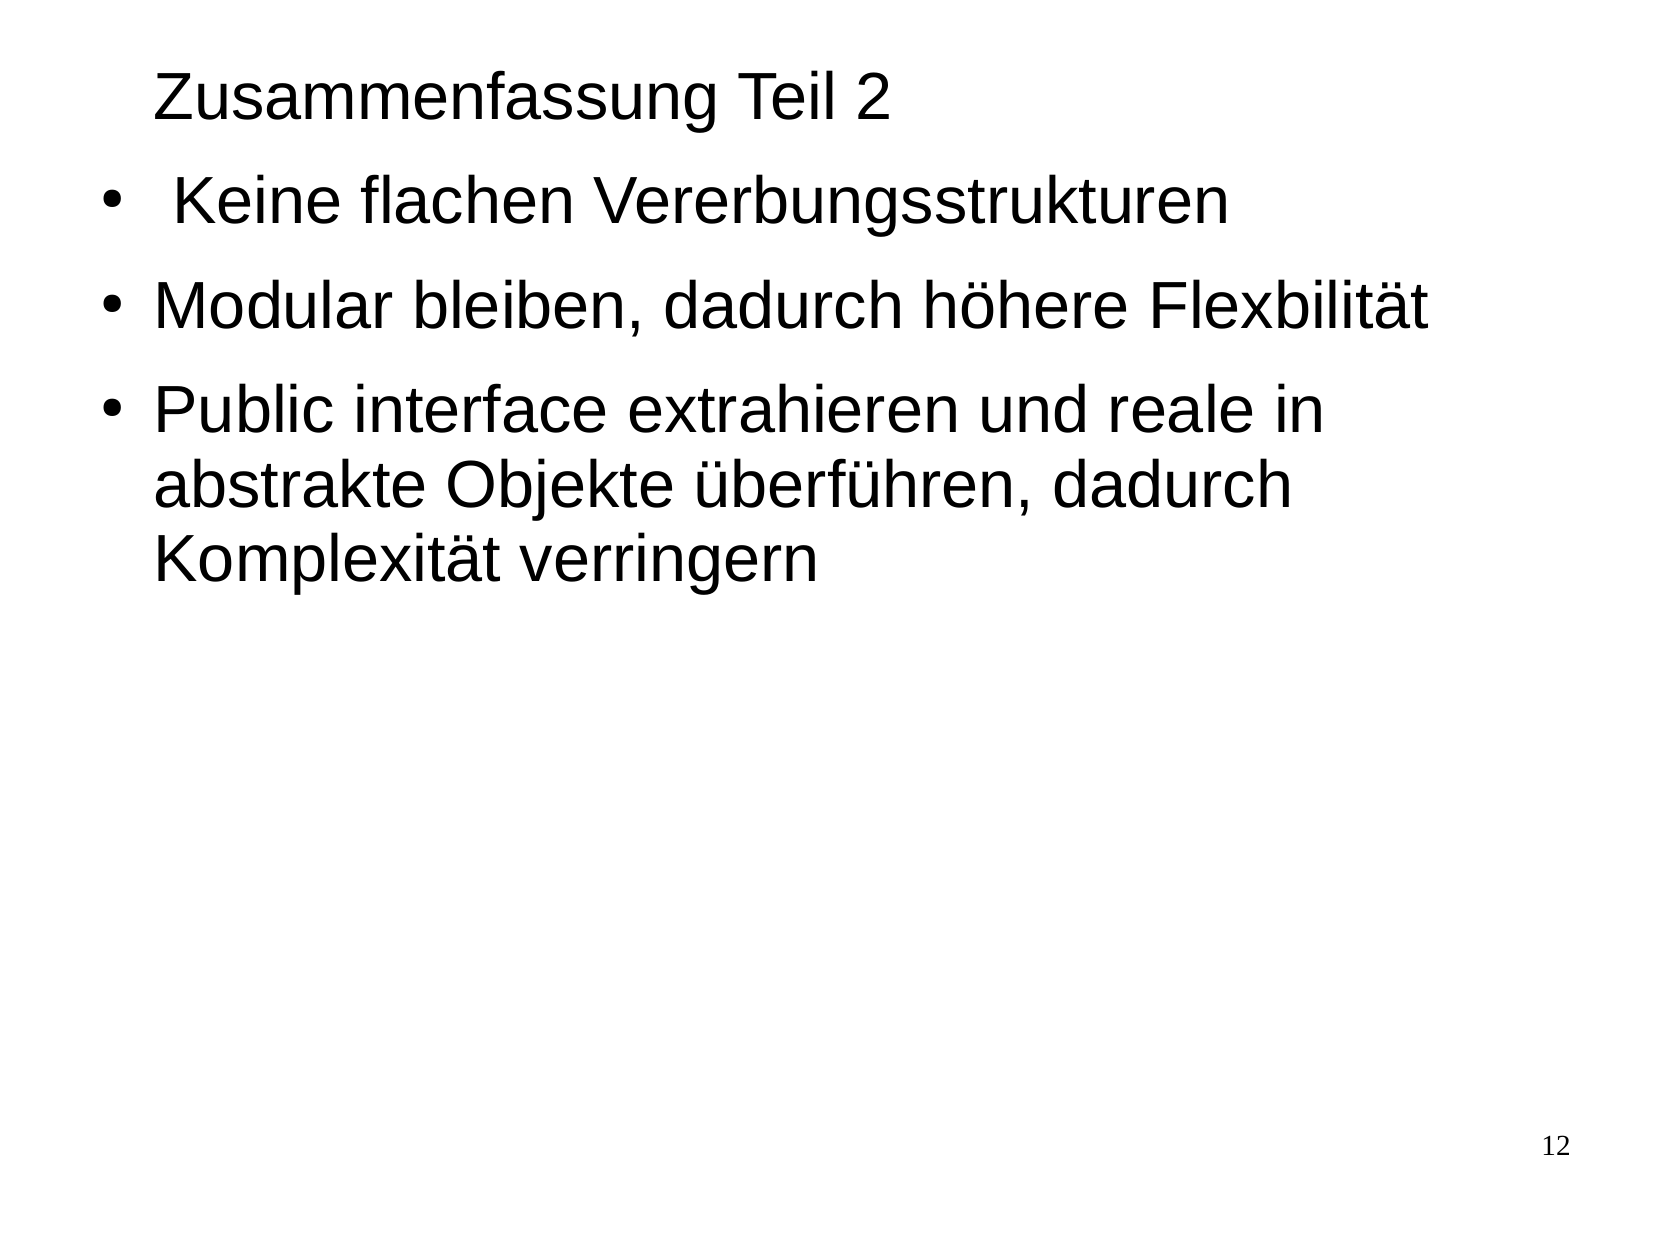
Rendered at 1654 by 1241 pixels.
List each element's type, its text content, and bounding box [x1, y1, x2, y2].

list Zusammenfassung Teil 2 Keine flachen Vererbungsstrukturen Modular bleiben, dadurch höhere Flexbilität Public interface extrahieren und reale in abstrakte Objekte überführen, dadurch Komplexität verringern [82, 59, 1571, 1109]
